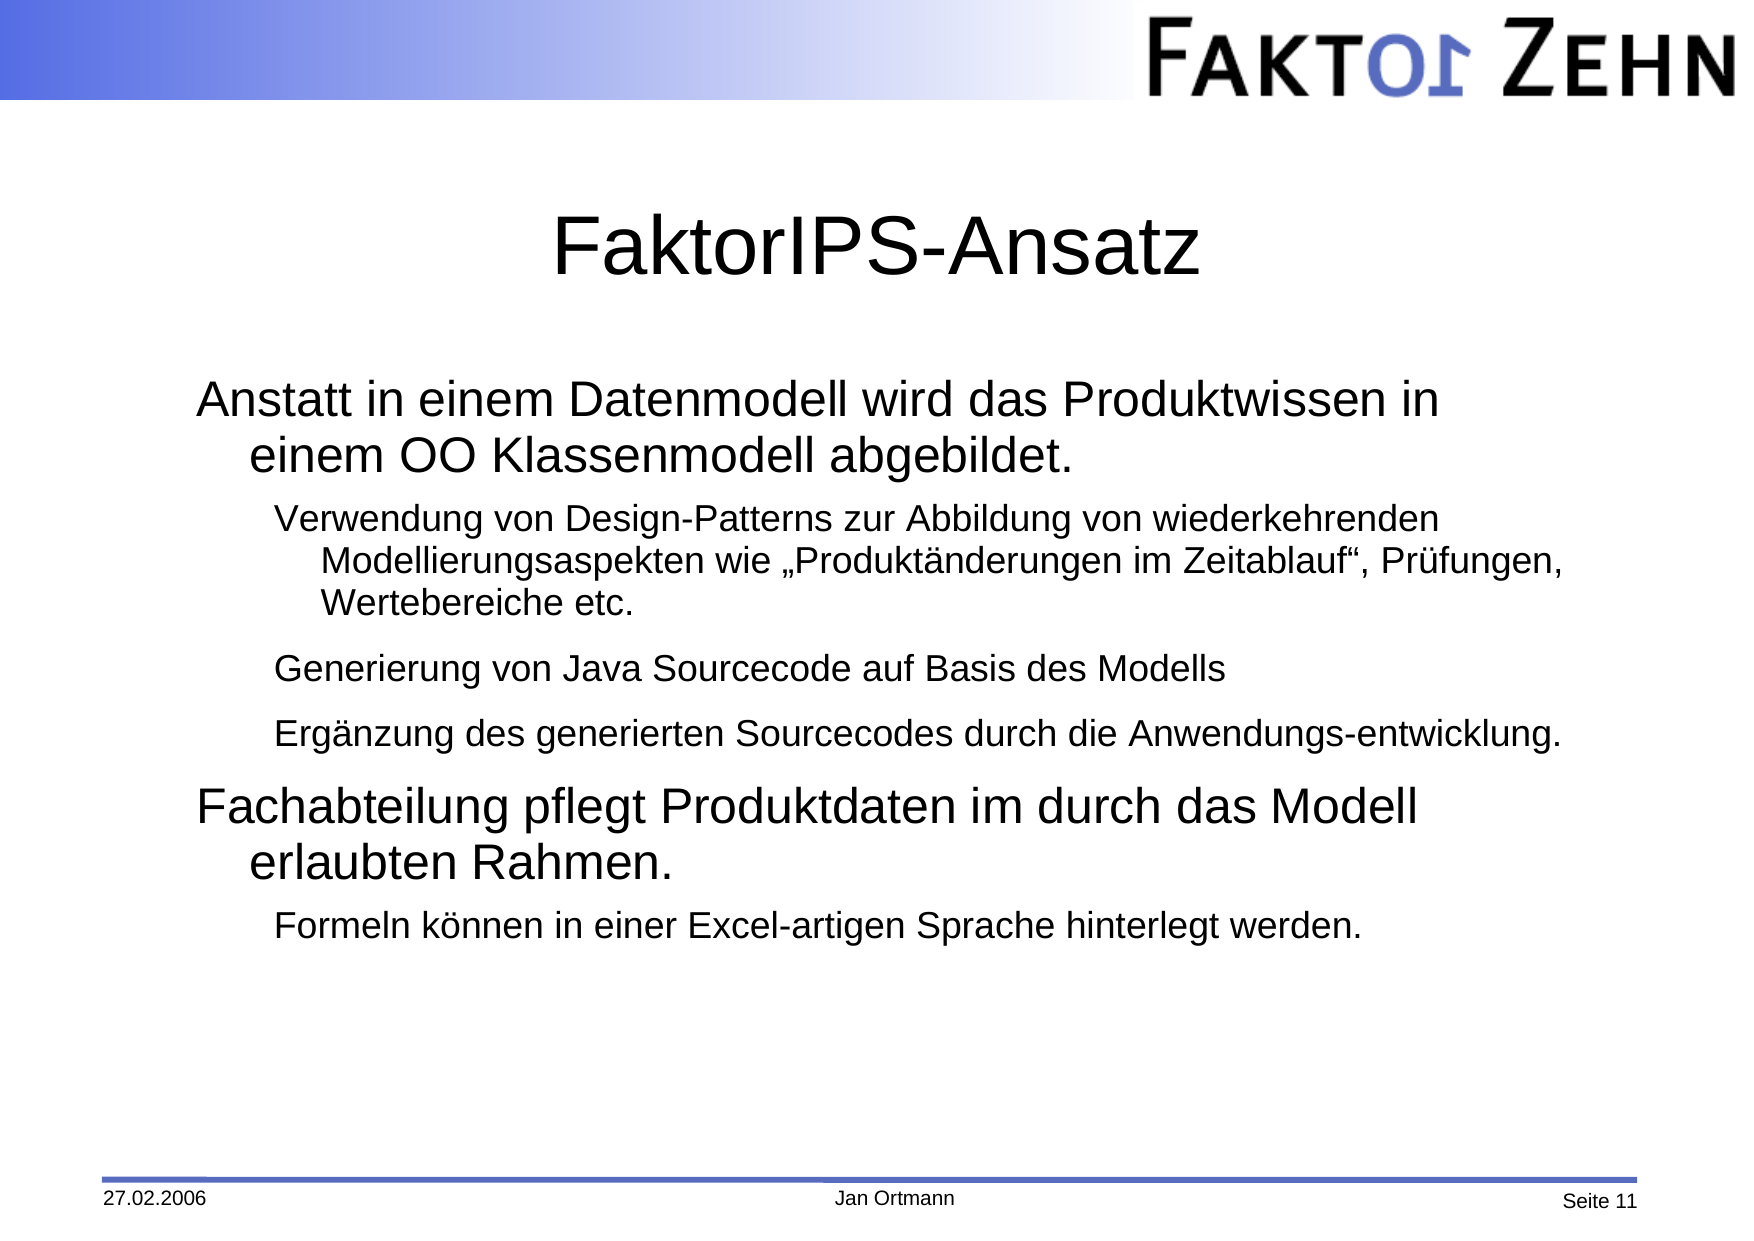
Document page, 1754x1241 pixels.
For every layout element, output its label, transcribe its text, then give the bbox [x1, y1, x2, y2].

picture [1133, 2, 1749, 105]
title FaktorIPS-Ansatz [179, 142, 1576, 349]
list Anstatt in einem Datenmodell wird das Produktwissen in einem OO Klassenmodell abgebildet. Verwendung von Design-Patterns zur Abbildung von wiederkehrenden Modellierungsaspekten wie „Produktänderungen im Zeitablauf“, Prüfungen, Wertebereiche etc. Generierung von Java Sourcecode auf Basis des Modells Ergänzung des generierten Sourcecodes durch die Anwendungs-entwicklung. Fachabteilung pflegt Produktdaten im durch das Modell erlaubten Rahmen. Formeln können in einer Excel-artigen Sprache hinterlegt werden. [179, 371, 1576, 1078]
